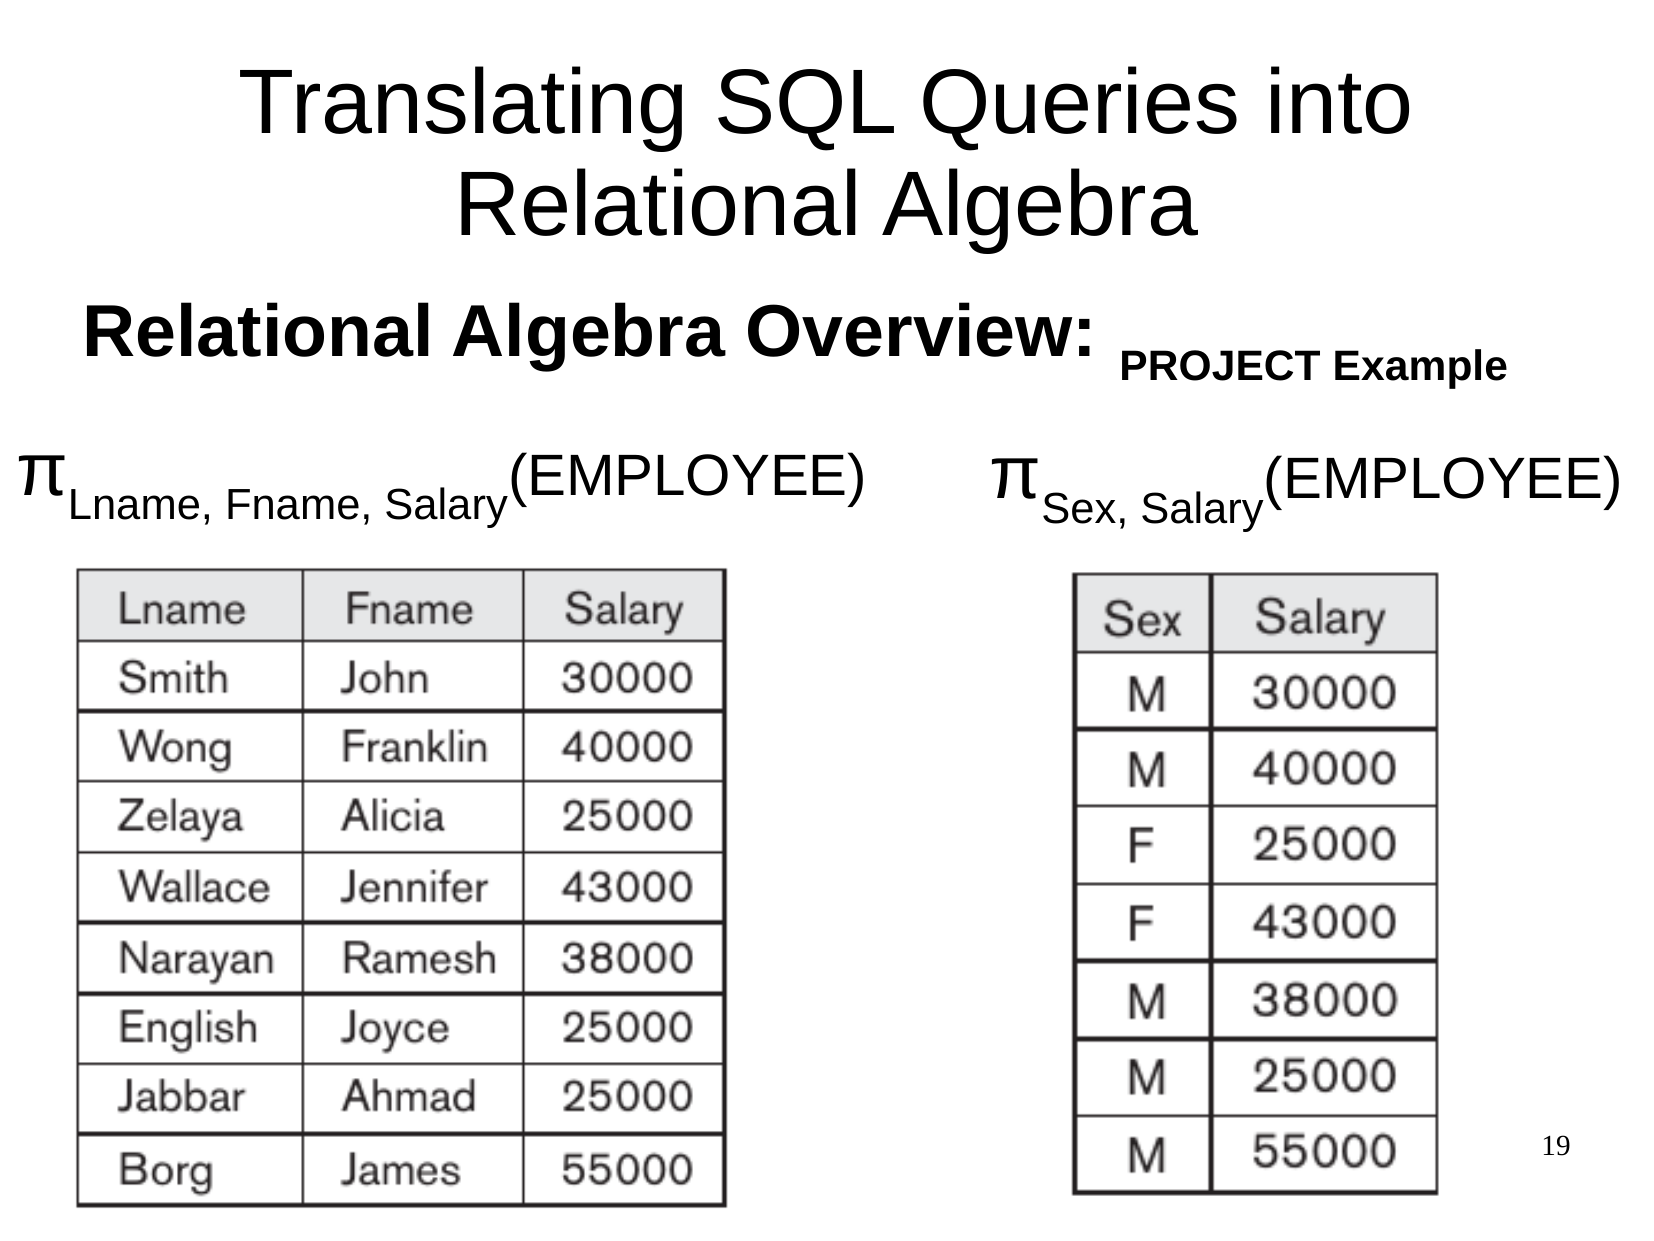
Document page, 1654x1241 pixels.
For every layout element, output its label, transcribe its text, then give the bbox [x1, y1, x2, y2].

picture [68, 560, 732, 1216]
title Translating SQL Queries into Relational Algebra [82, 49, 1571, 257]
list Relational Algebra Overview: PROJECT Example [82, 290, 1606, 391]
text_box πLname, Fname, Salary(EMPLOYEE) [1, 420, 887, 561]
text_box πSex, Salary(EMPLOYEE) [975, 423, 1649, 564]
picture [1068, 566, 1444, 1201]
